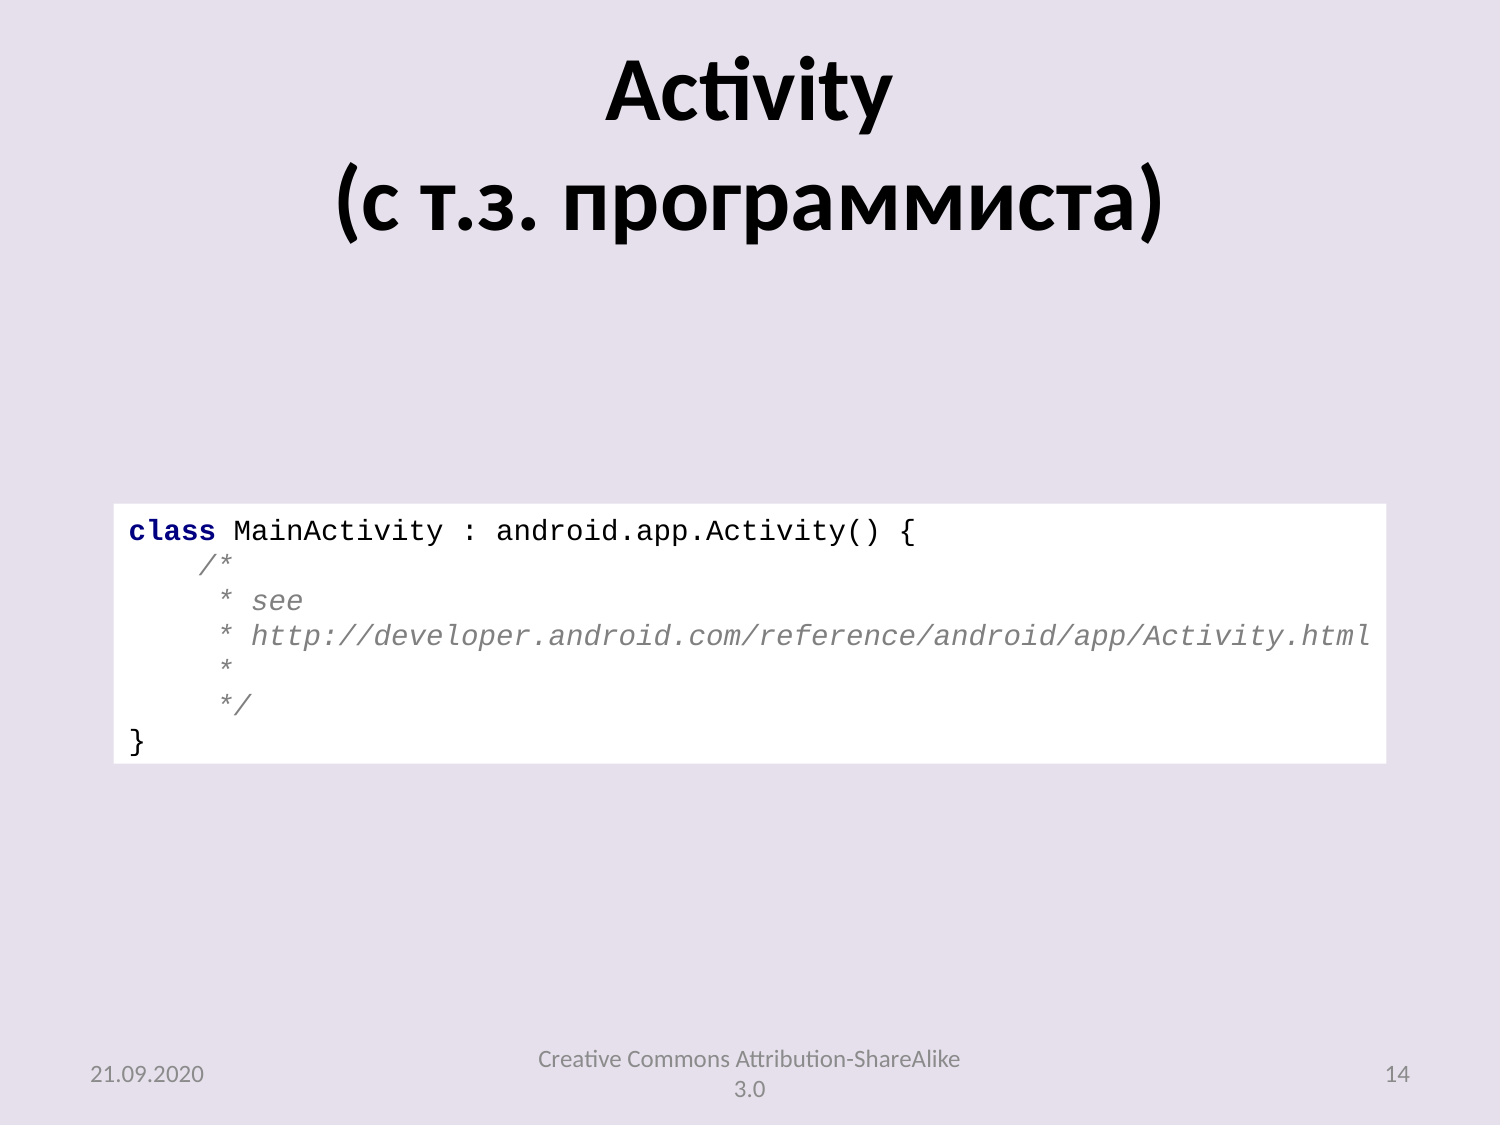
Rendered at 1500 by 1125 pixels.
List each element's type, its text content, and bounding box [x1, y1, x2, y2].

title Activity (с т.з. программиста) [75, 45, 1425, 233]
text_box class MainActivity : android.app.Activity() { /* * see * http://developer.android.com/reference/android/app/Activity.html * */ } [113, 503, 1387, 764]
